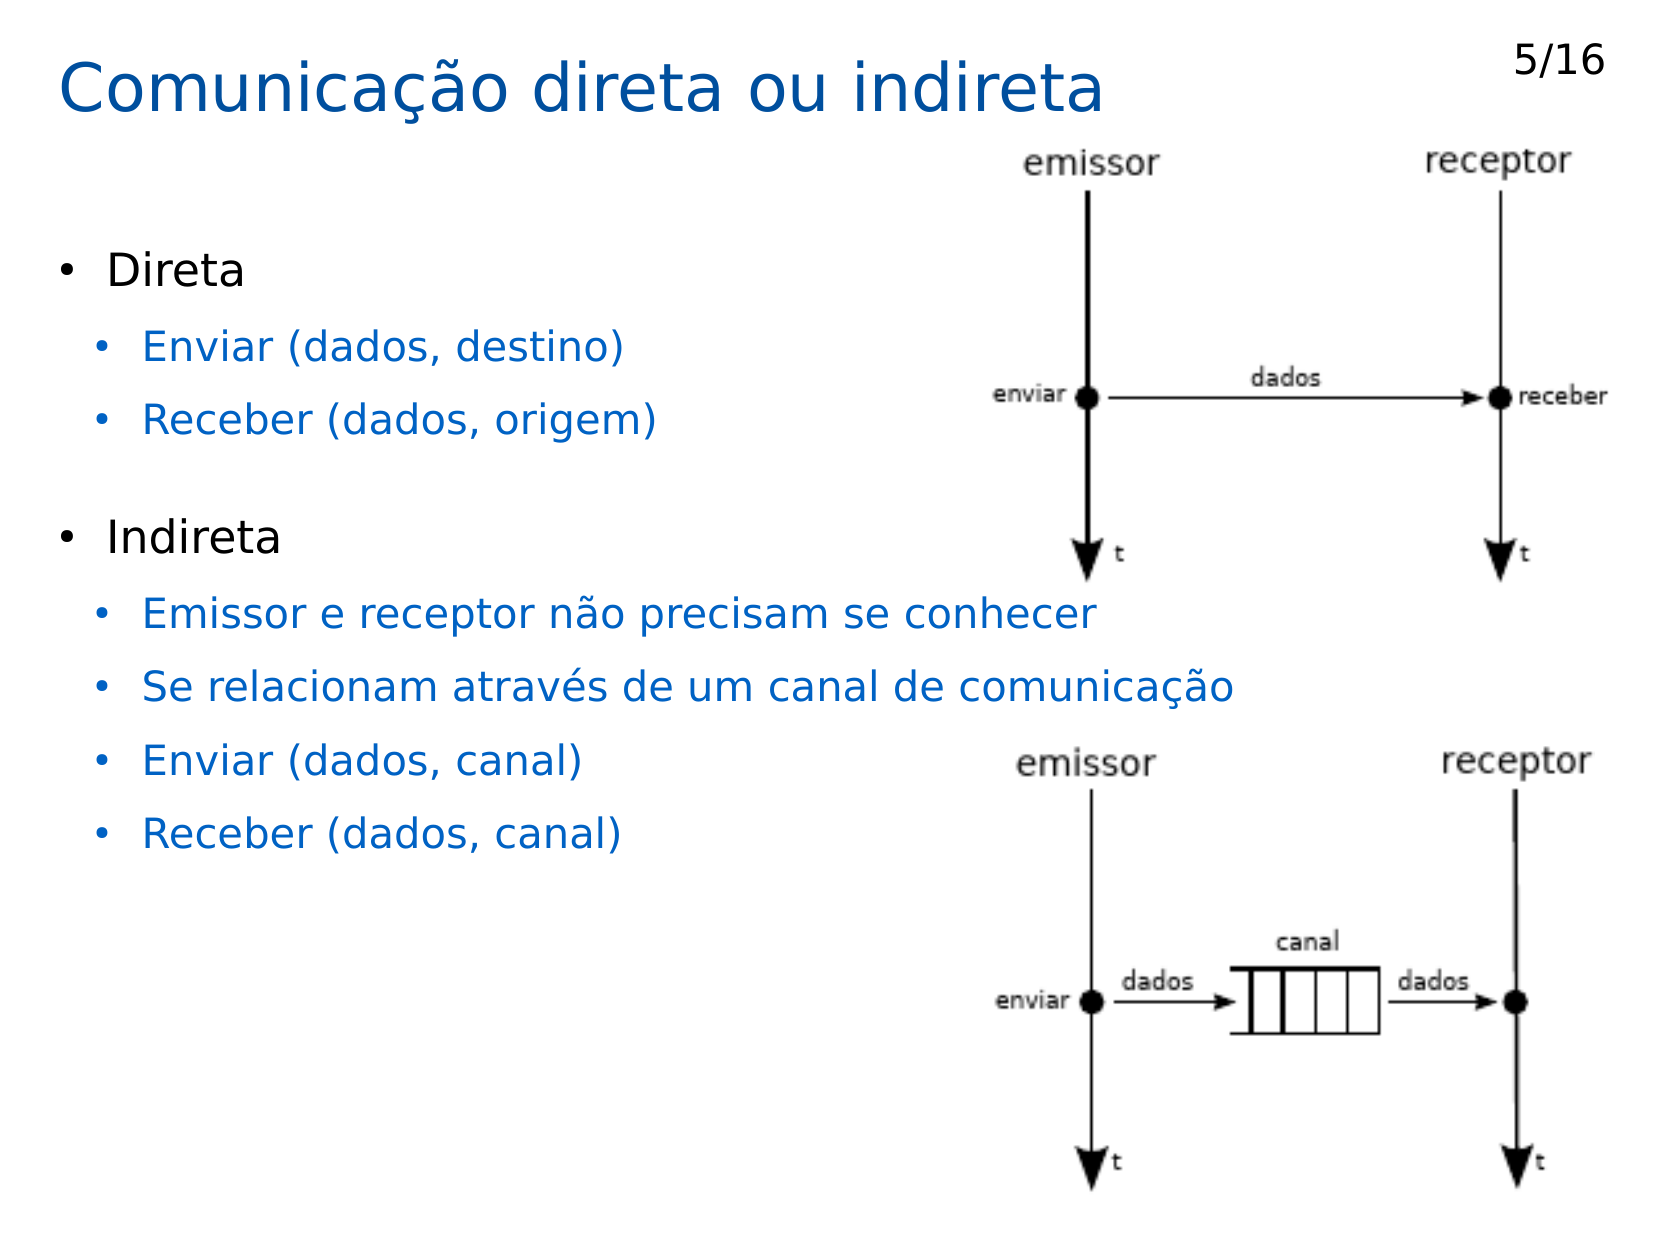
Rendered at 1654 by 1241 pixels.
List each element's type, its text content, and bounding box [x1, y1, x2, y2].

title Comunicação direta ou indireta [59, 29, 1625, 148]
picture [988, 745, 1595, 1197]
list Direta Enviar (dados, destino) Receber (dados, origem) Indireta Emissor e receptor não precisam se conhecer Se relacionam através de um canal de comunicação Enviar (dados, canal) Receber (dados, canal) [59, 236, 1595, 1211]
picture [983, 145, 1616, 593]
